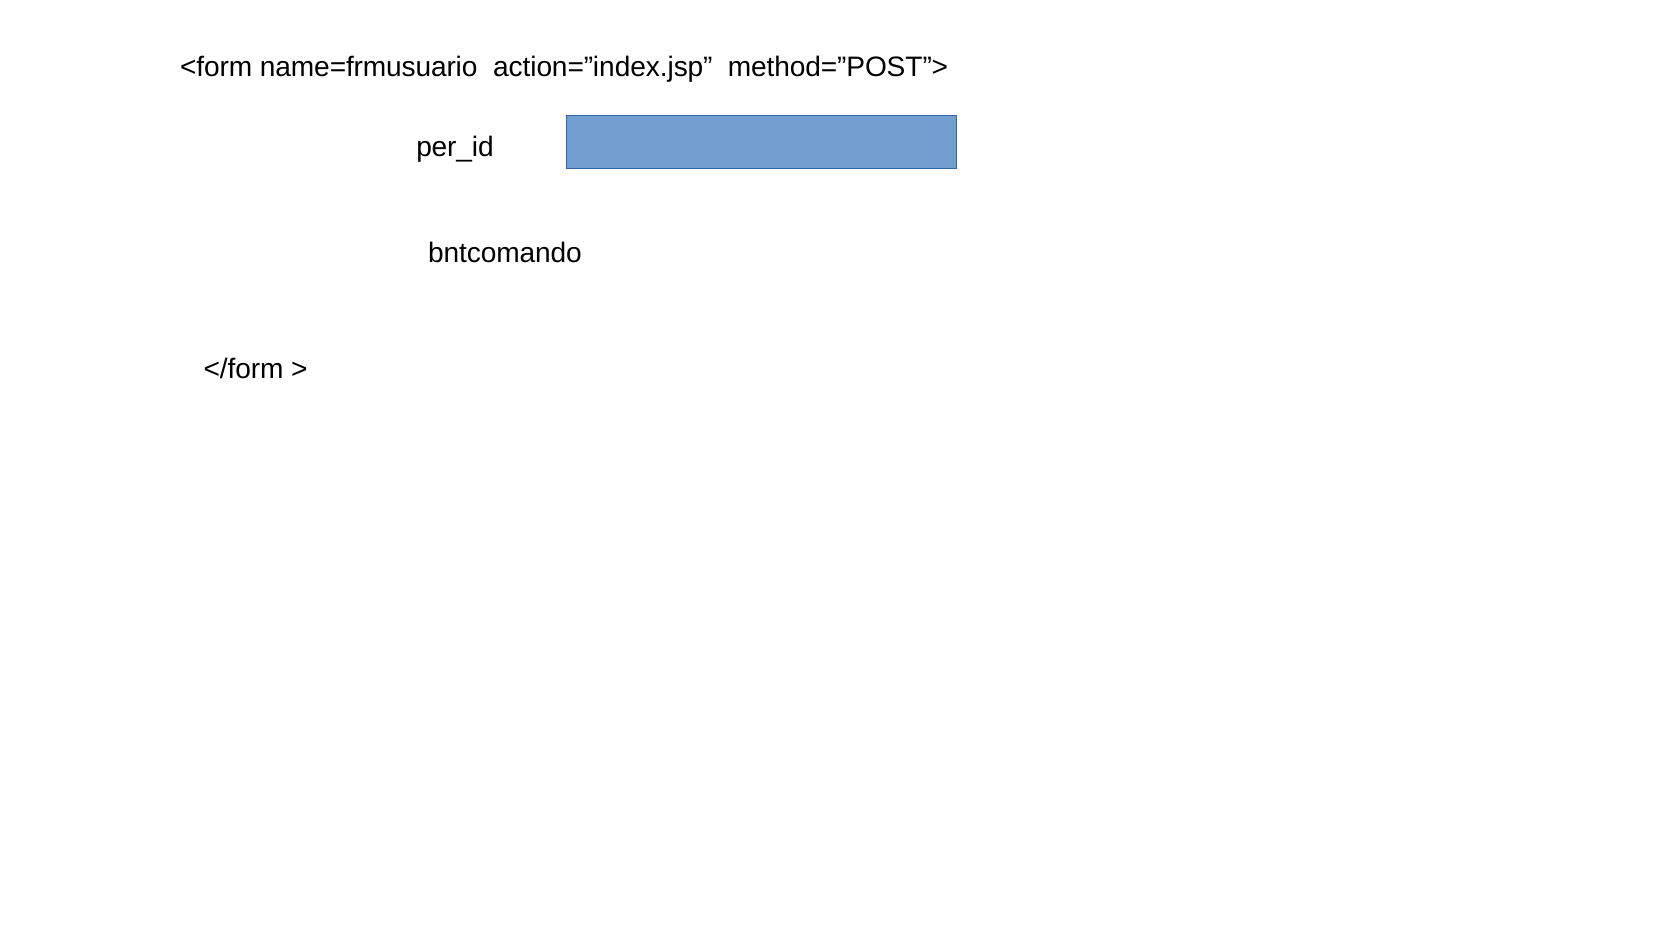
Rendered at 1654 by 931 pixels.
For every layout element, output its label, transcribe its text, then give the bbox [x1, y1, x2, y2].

text_box [566, 115, 957, 169]
text_box per_id [401, 124, 556, 171]
text_box bntcomando [413, 230, 827, 284]
text_box </form > [188, 345, 1252, 392]
text_box <form name=frmusuario action=”index.jsp” method=”POST”> [165, 44, 1229, 91]
